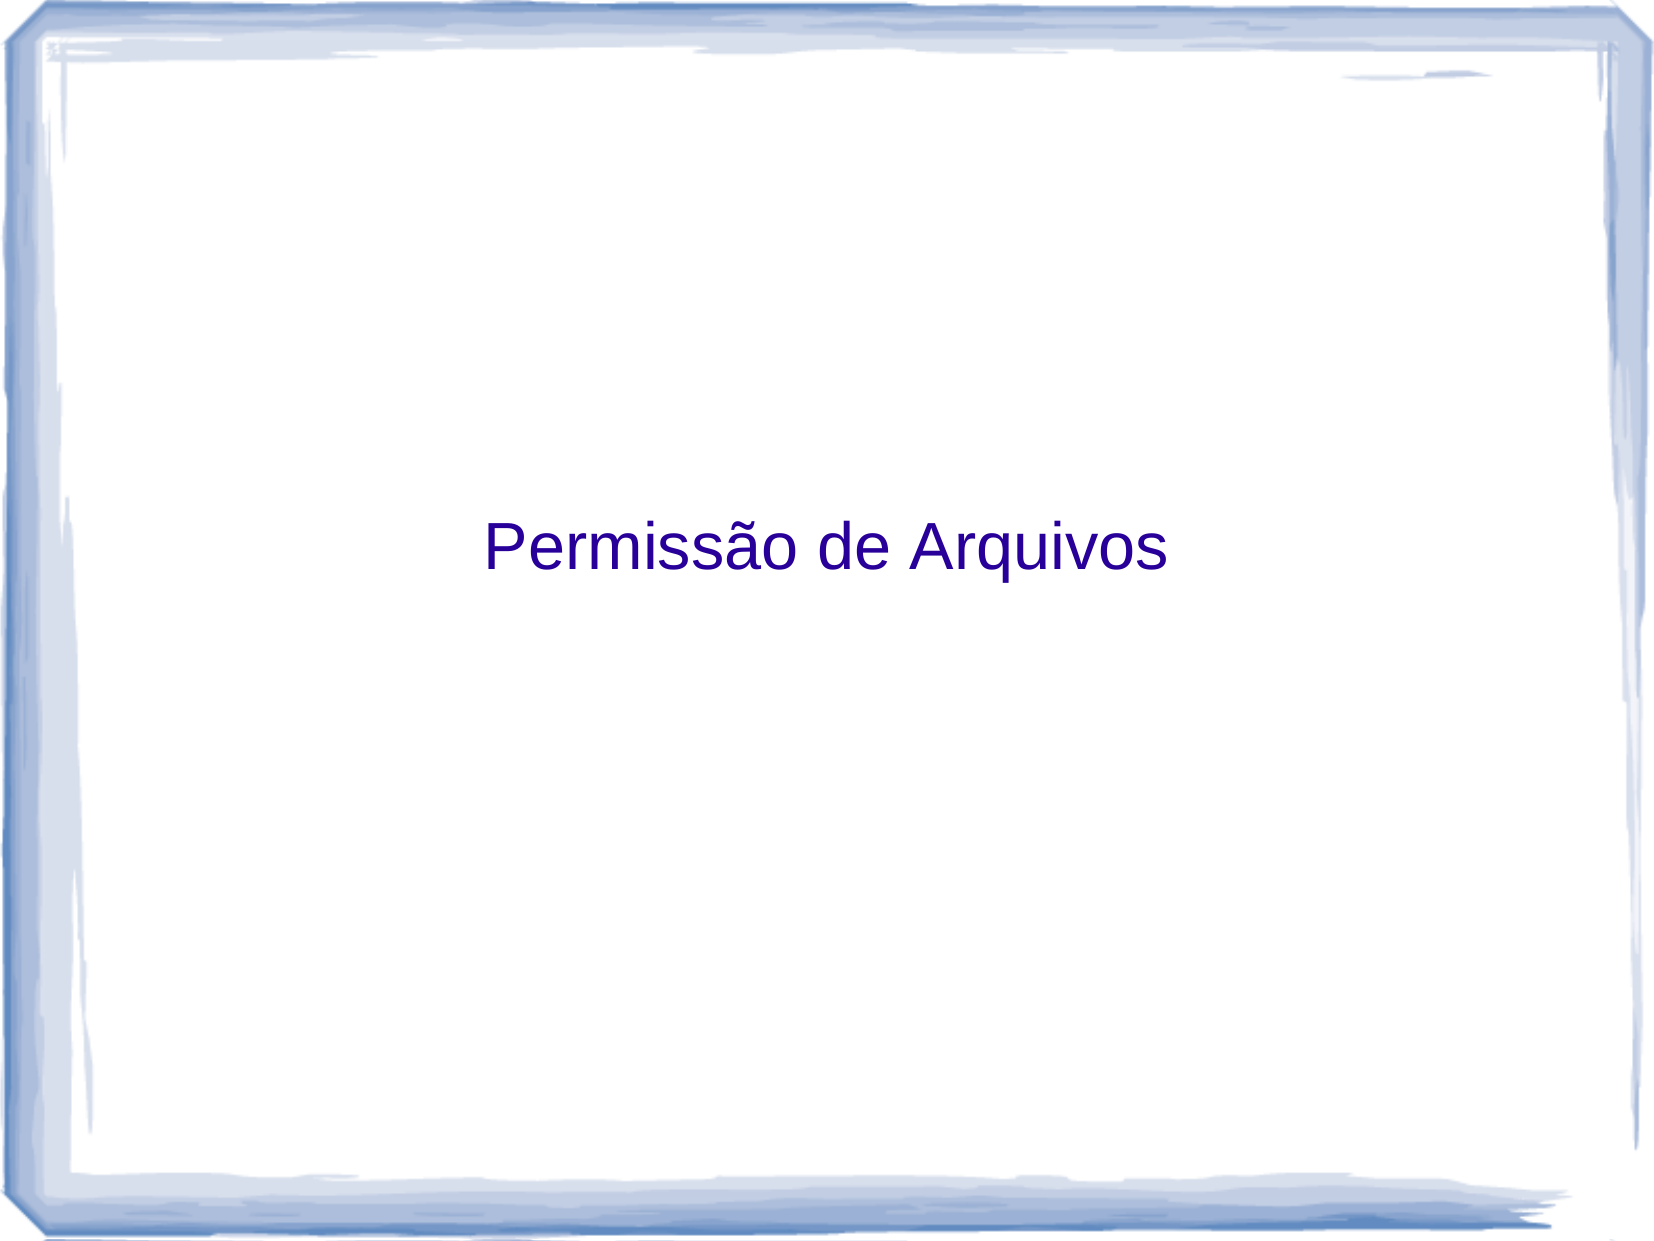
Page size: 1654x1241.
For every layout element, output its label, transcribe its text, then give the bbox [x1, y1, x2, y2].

picture [0, 0, 1654, 1241]
subtitle Permissão de Arquivos [82, 49, 1571, 1045]
